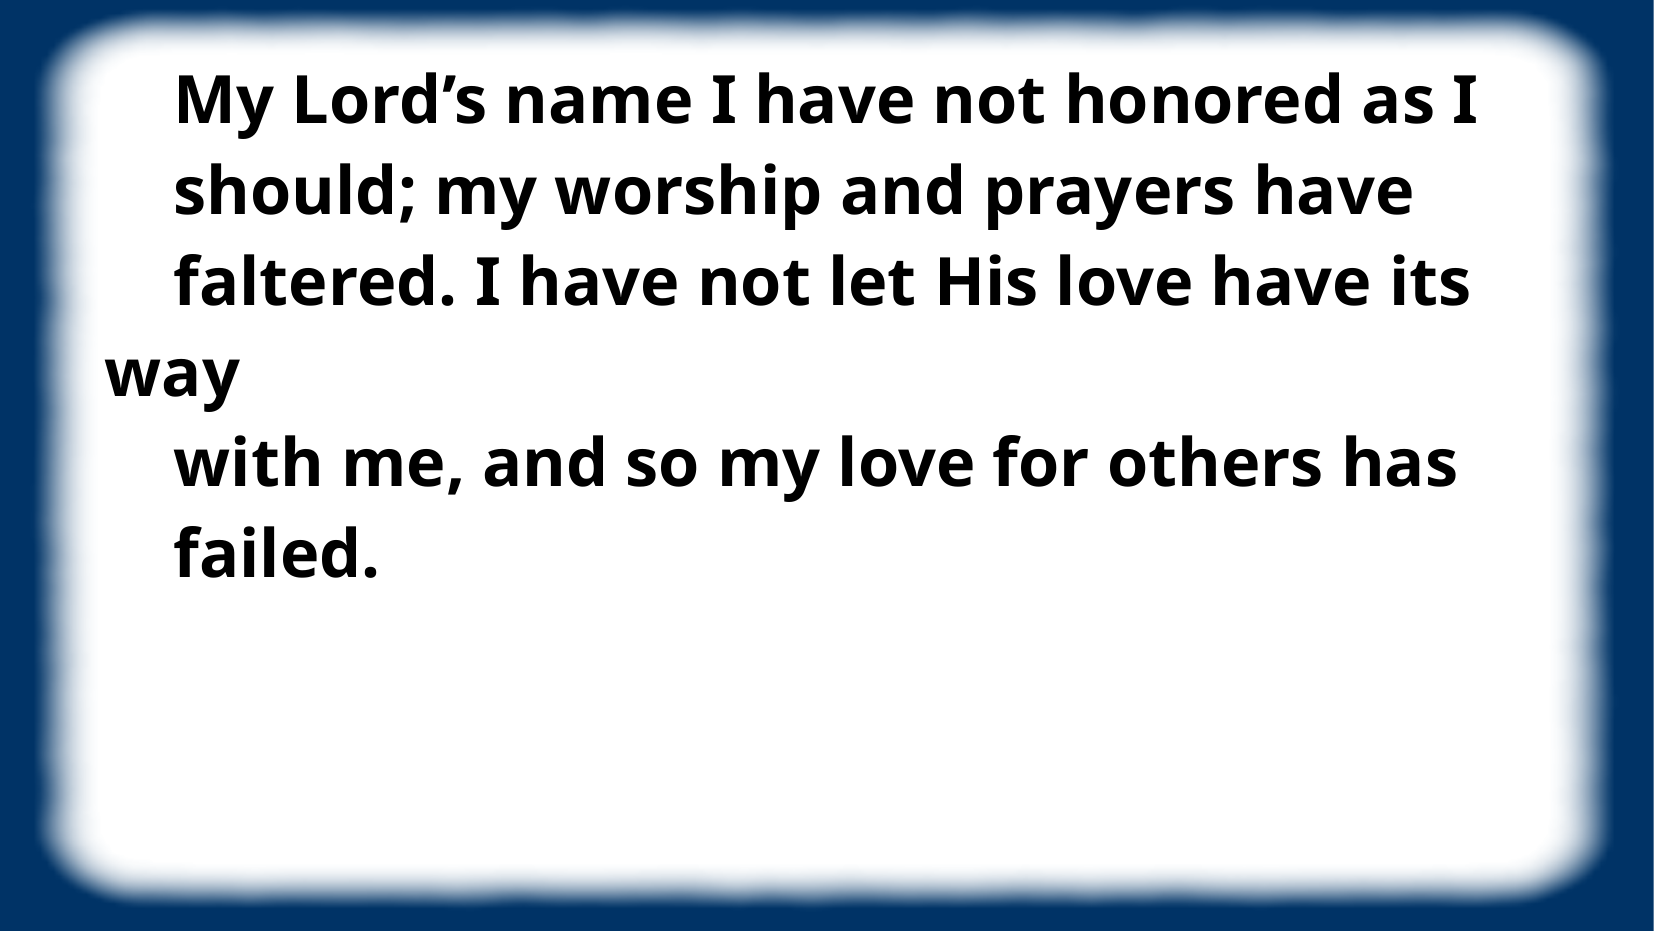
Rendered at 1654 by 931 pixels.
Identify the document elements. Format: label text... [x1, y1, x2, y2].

text_box My Lord’s name I have not honored as I should; my worship and prayers have faltered. I have not let His love have its way with me, and so my love for others has failed. [90, 45, 1576, 504]
picture [0, 0, 1654, 931]
